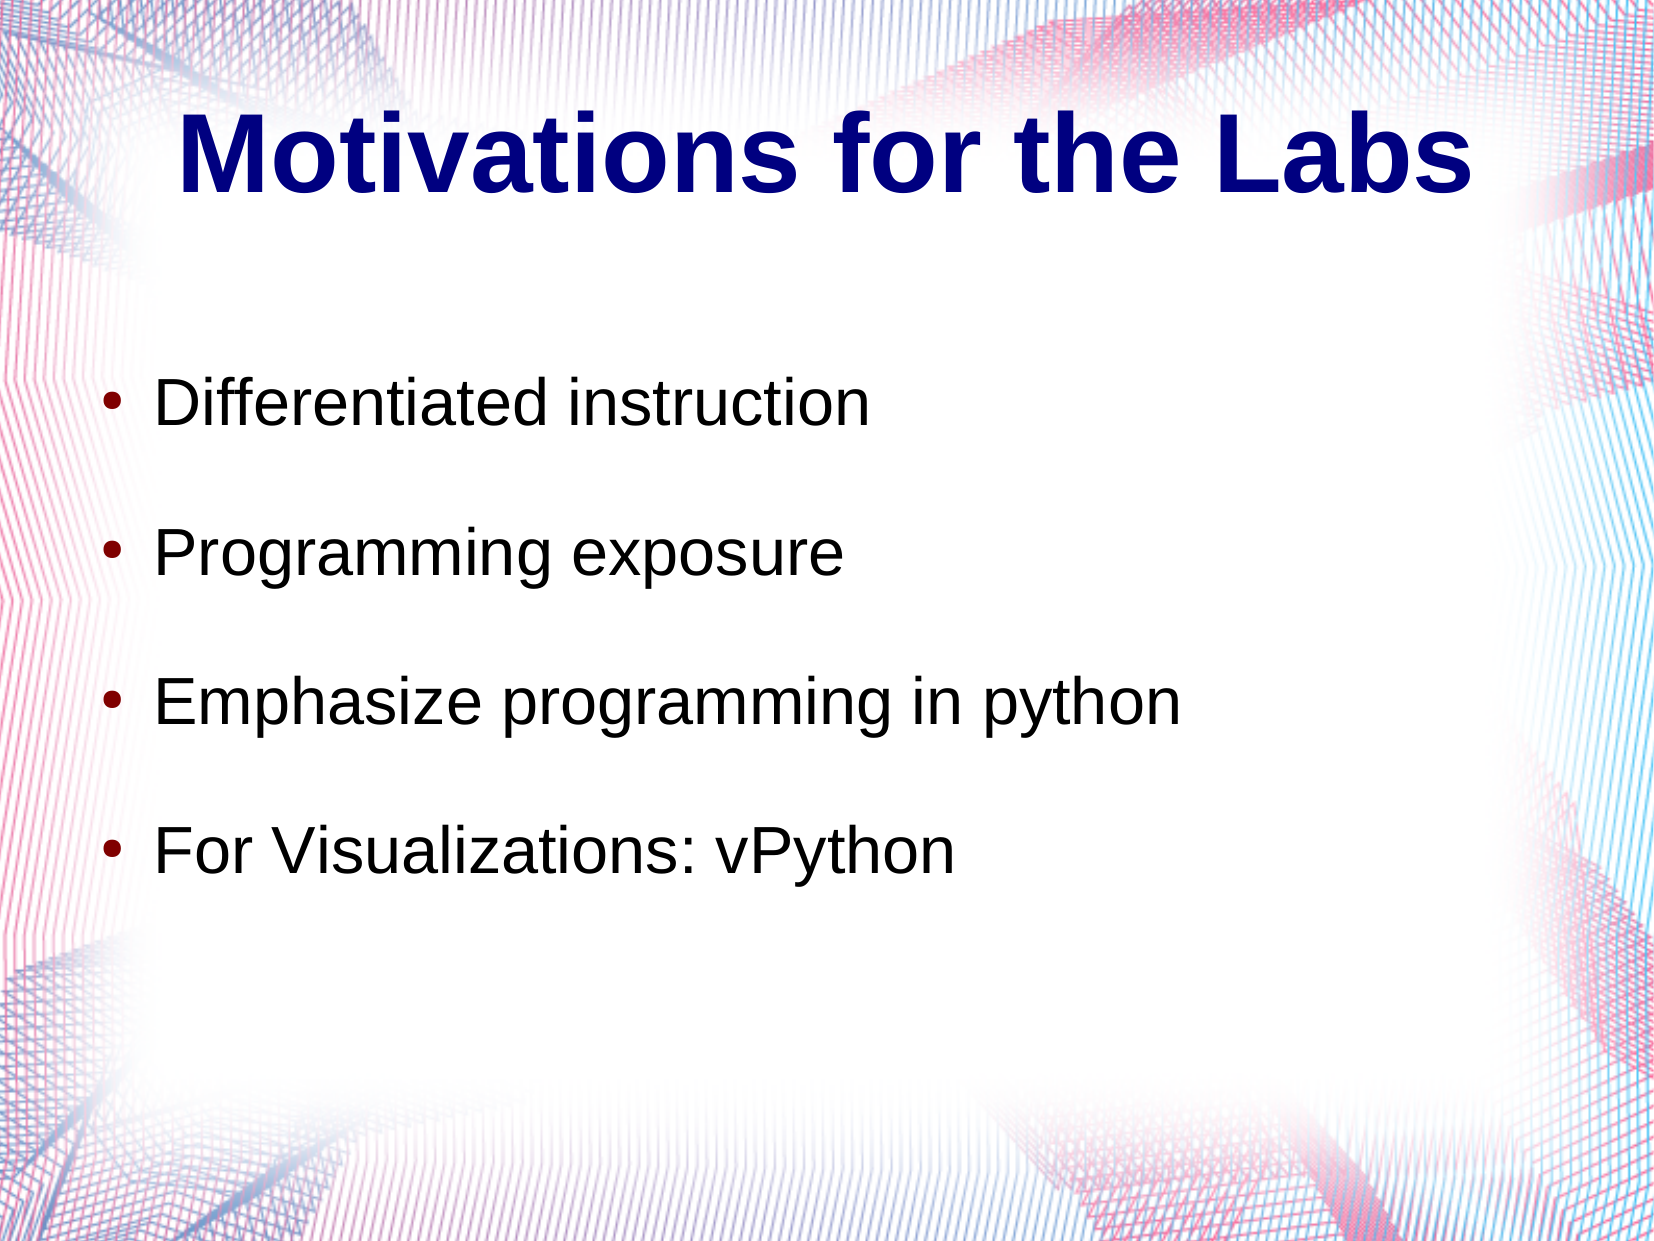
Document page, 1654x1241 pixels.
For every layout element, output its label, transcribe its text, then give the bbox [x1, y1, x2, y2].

title Motivations for the Labs [82, 49, 1571, 257]
picture [0, 0, 1654, 1241]
list Differentiated instruction Programming exposure Emphasize programming in python For Visualizations: vPython [82, 290, 1571, 1109]
